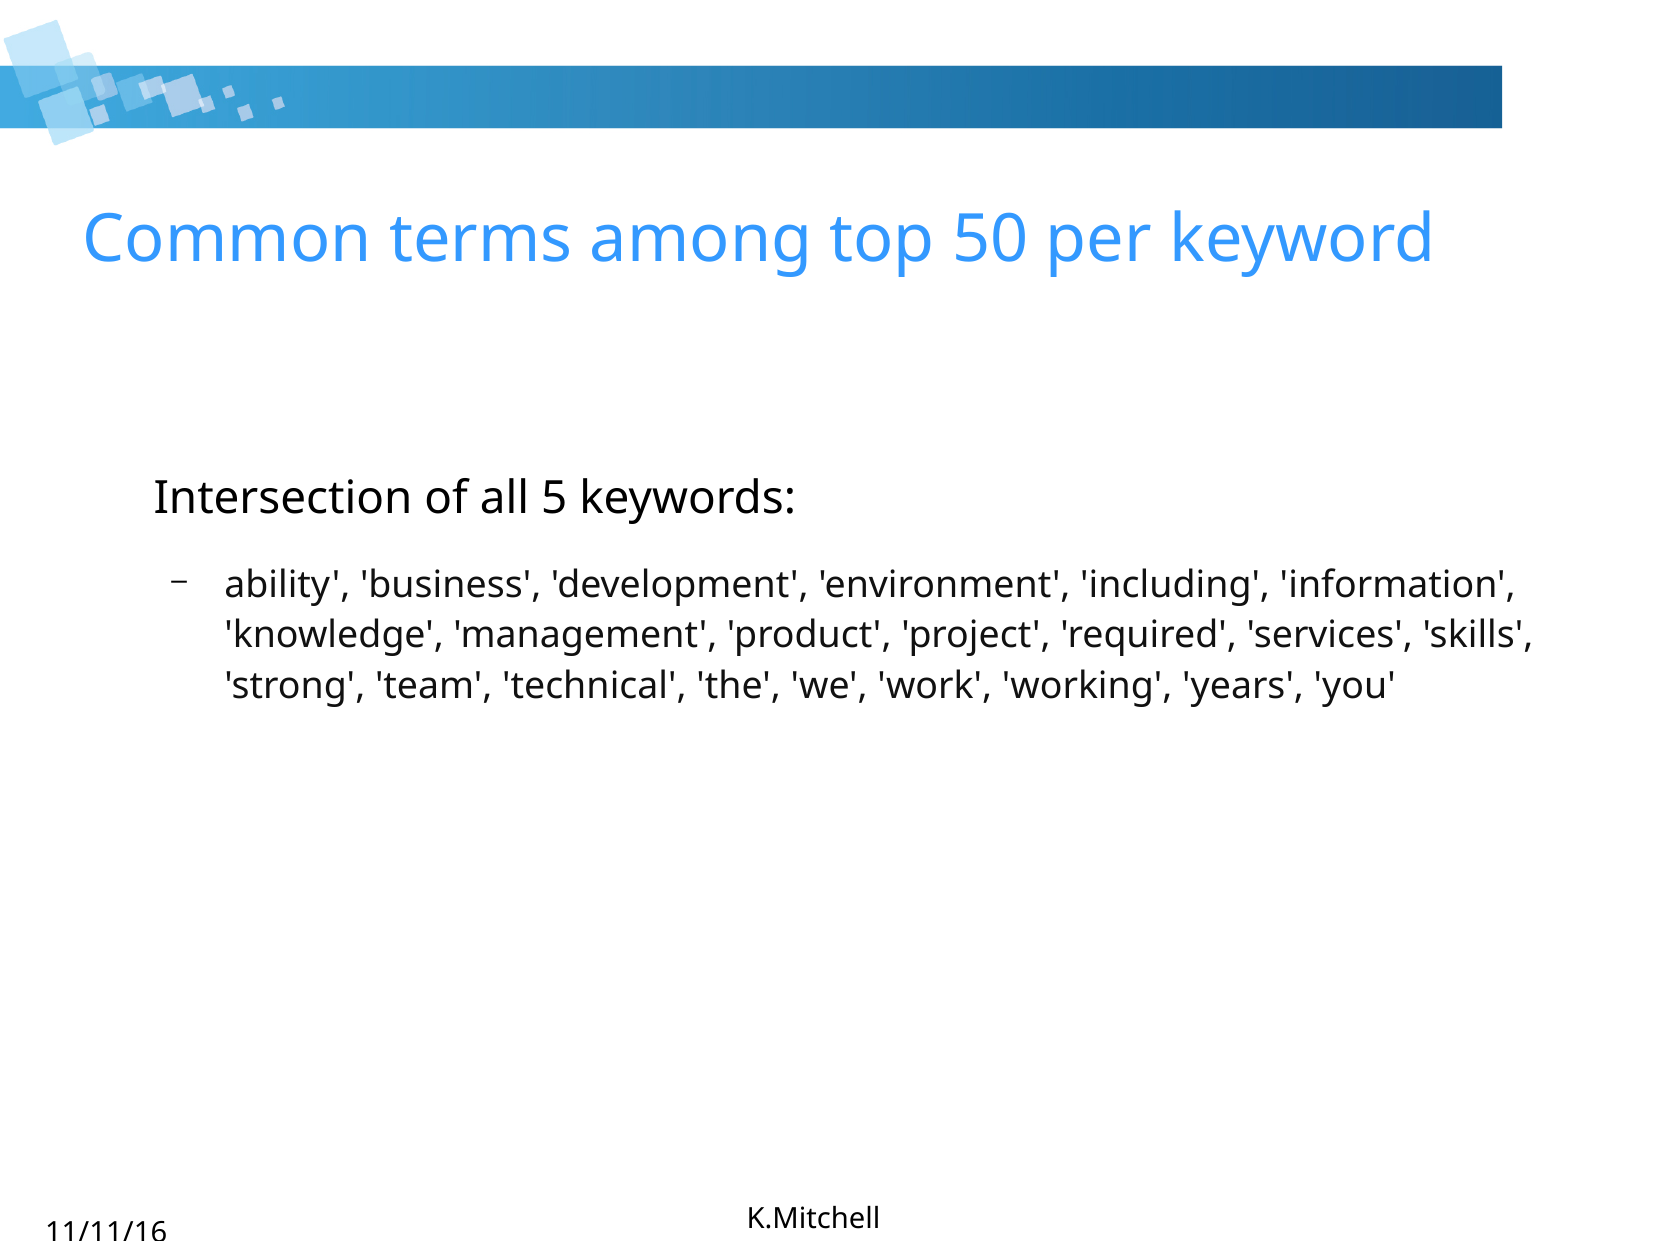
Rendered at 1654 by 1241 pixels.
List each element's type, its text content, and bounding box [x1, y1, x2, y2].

picture [0, 7, 1503, 1133]
title Common terms among top 50 per keyword [82, 132, 1571, 340]
list Intersection of all 5 keywords: ability', 'business', 'development', 'environment', 'including', 'information', 'knowledge', 'management', 'product', 'project', 'required', 'services', 'skills', 'strong', 'team', 'technical', 'the', 'we', 'work', 'working', 'years', 'you' [82, 372, 1571, 1093]
